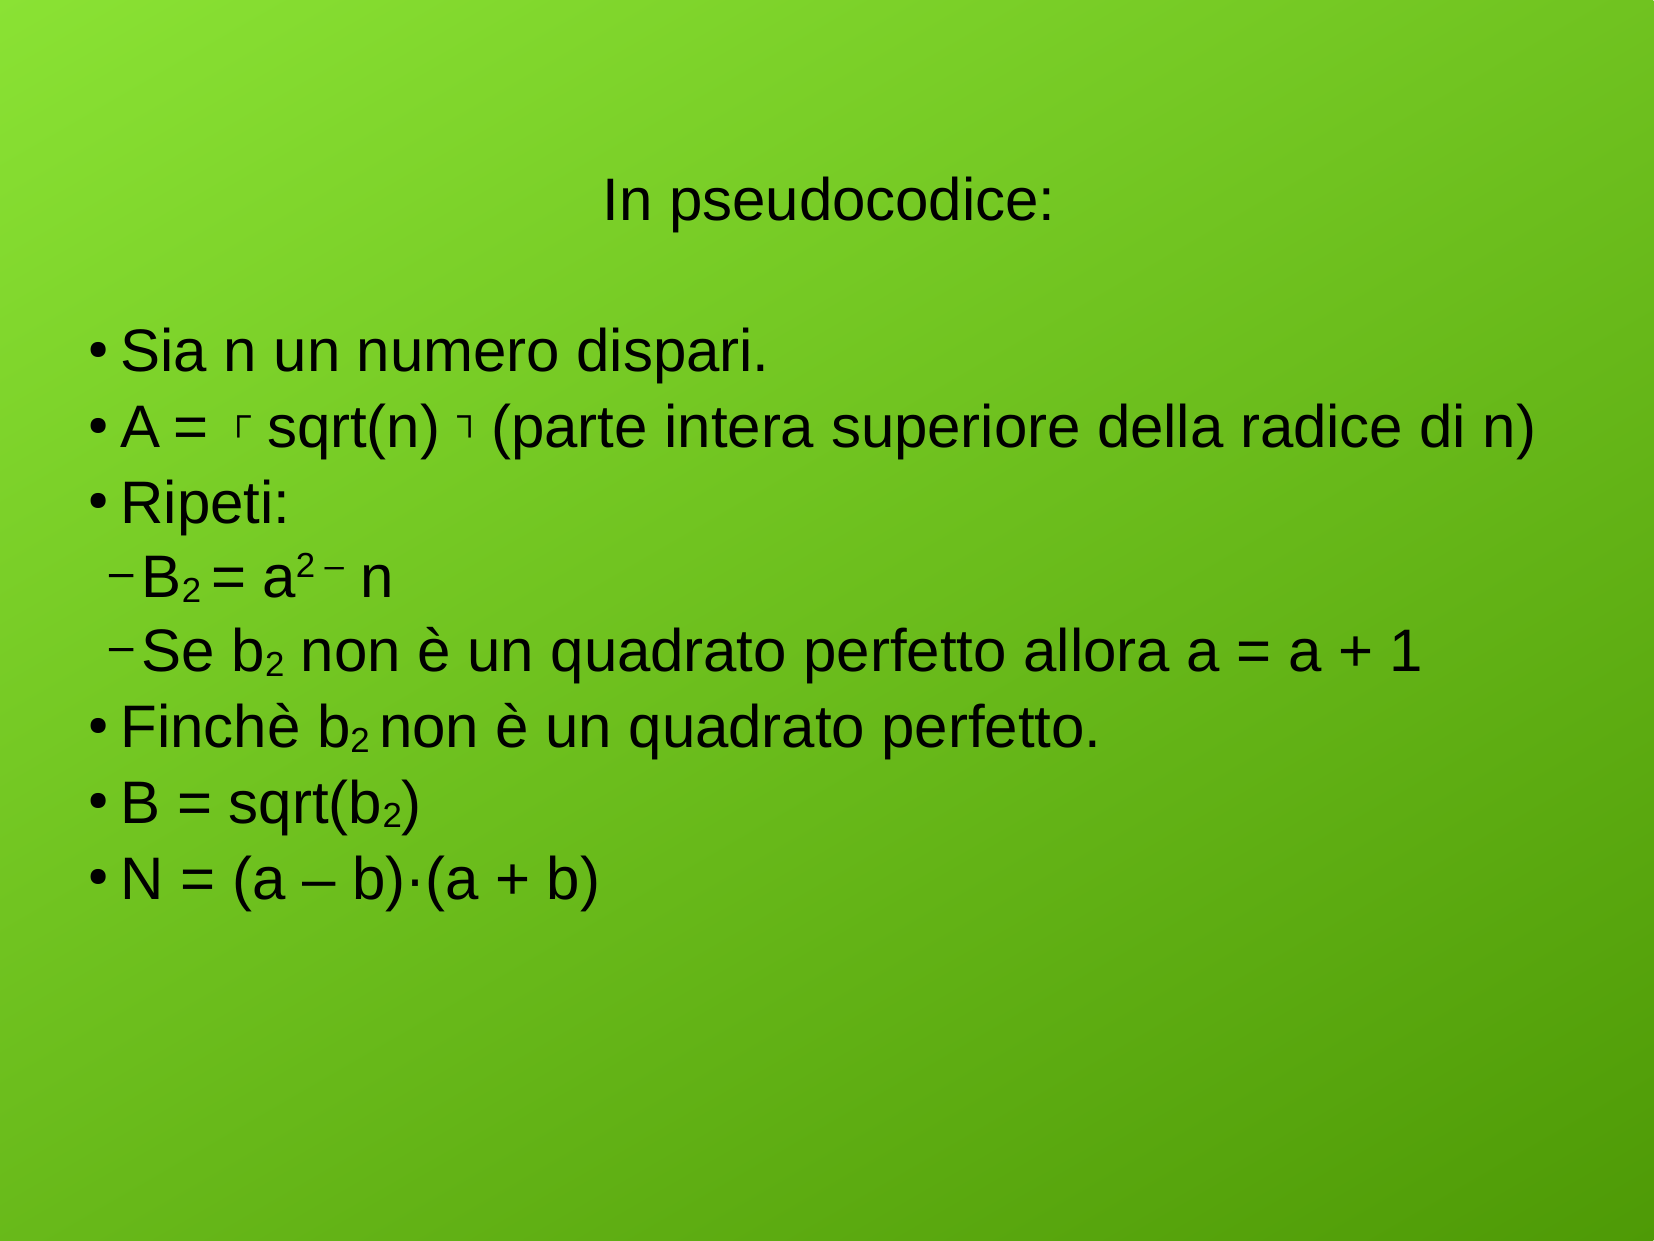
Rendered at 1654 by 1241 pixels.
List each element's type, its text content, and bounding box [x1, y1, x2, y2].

list In pseudocodice: Sia n un numero dispari. A = ┌ sqrt(n) ┐ (parte intera superiore della radice di n) Ripeti: B2 = a2 – n Se b2 non è un quadrato perfetto allora a = a + 1 Finchè b2 non è un quadrato perfetto. B = sqrt(b2) N = (a – b)·(a + b) [82, 90, 1571, 1156]
